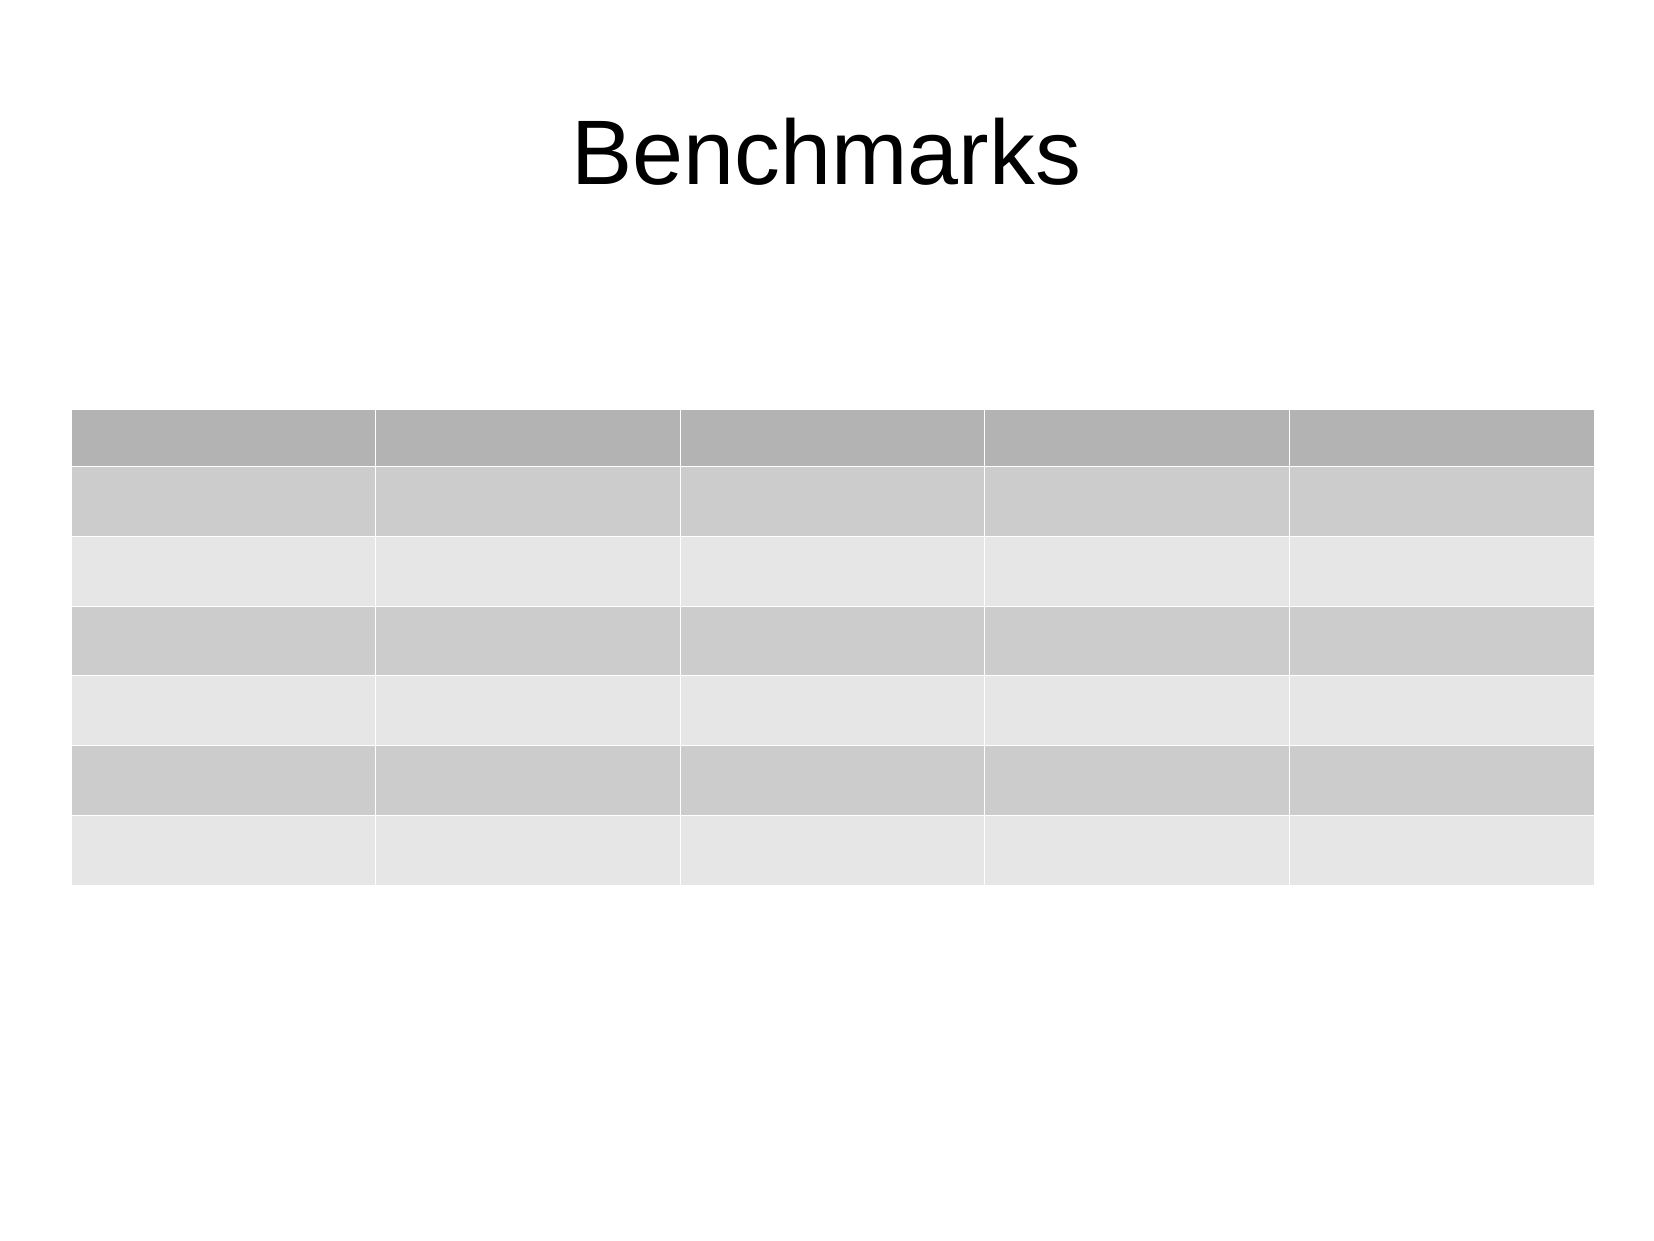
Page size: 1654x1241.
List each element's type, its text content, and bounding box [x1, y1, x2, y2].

table_cell [72, 816, 375, 885]
table_cell [72, 607, 375, 675]
table_cell [376, 746, 680, 815]
table_cell [985, 537, 1289, 606]
title Benchmarks [82, 49, 1571, 257]
table_cell [1290, 467, 1594, 536]
table_cell [681, 537, 984, 606]
table_header [376, 410, 680, 466]
table_cell [1290, 816, 1594, 885]
table_cell [376, 467, 680, 536]
table_cell [681, 676, 984, 745]
table_cell [985, 816, 1289, 885]
table_cell [376, 607, 680, 675]
table_header [681, 410, 984, 466]
table_cell [1290, 676, 1594, 745]
table_cell [376, 537, 680, 606]
table_cell [376, 816, 680, 885]
table_header [72, 410, 375, 466]
table_header [985, 410, 1289, 466]
table_cell [985, 467, 1289, 536]
table_cell [72, 537, 375, 606]
table_cell [681, 816, 984, 885]
table_header [1290, 410, 1594, 466]
table_cell [72, 467, 375, 536]
table_cell [681, 607, 984, 675]
table_cell [681, 467, 984, 536]
table_cell [985, 676, 1289, 745]
table_cell [985, 746, 1289, 815]
table_cell [681, 746, 984, 815]
table_cell [1290, 607, 1594, 675]
table_cell [72, 676, 375, 745]
table_cell [1290, 746, 1594, 815]
table_cell [72, 746, 375, 815]
table_cell [1290, 537, 1594, 606]
table_cell [376, 676, 680, 745]
table_cell [985, 607, 1289, 675]
